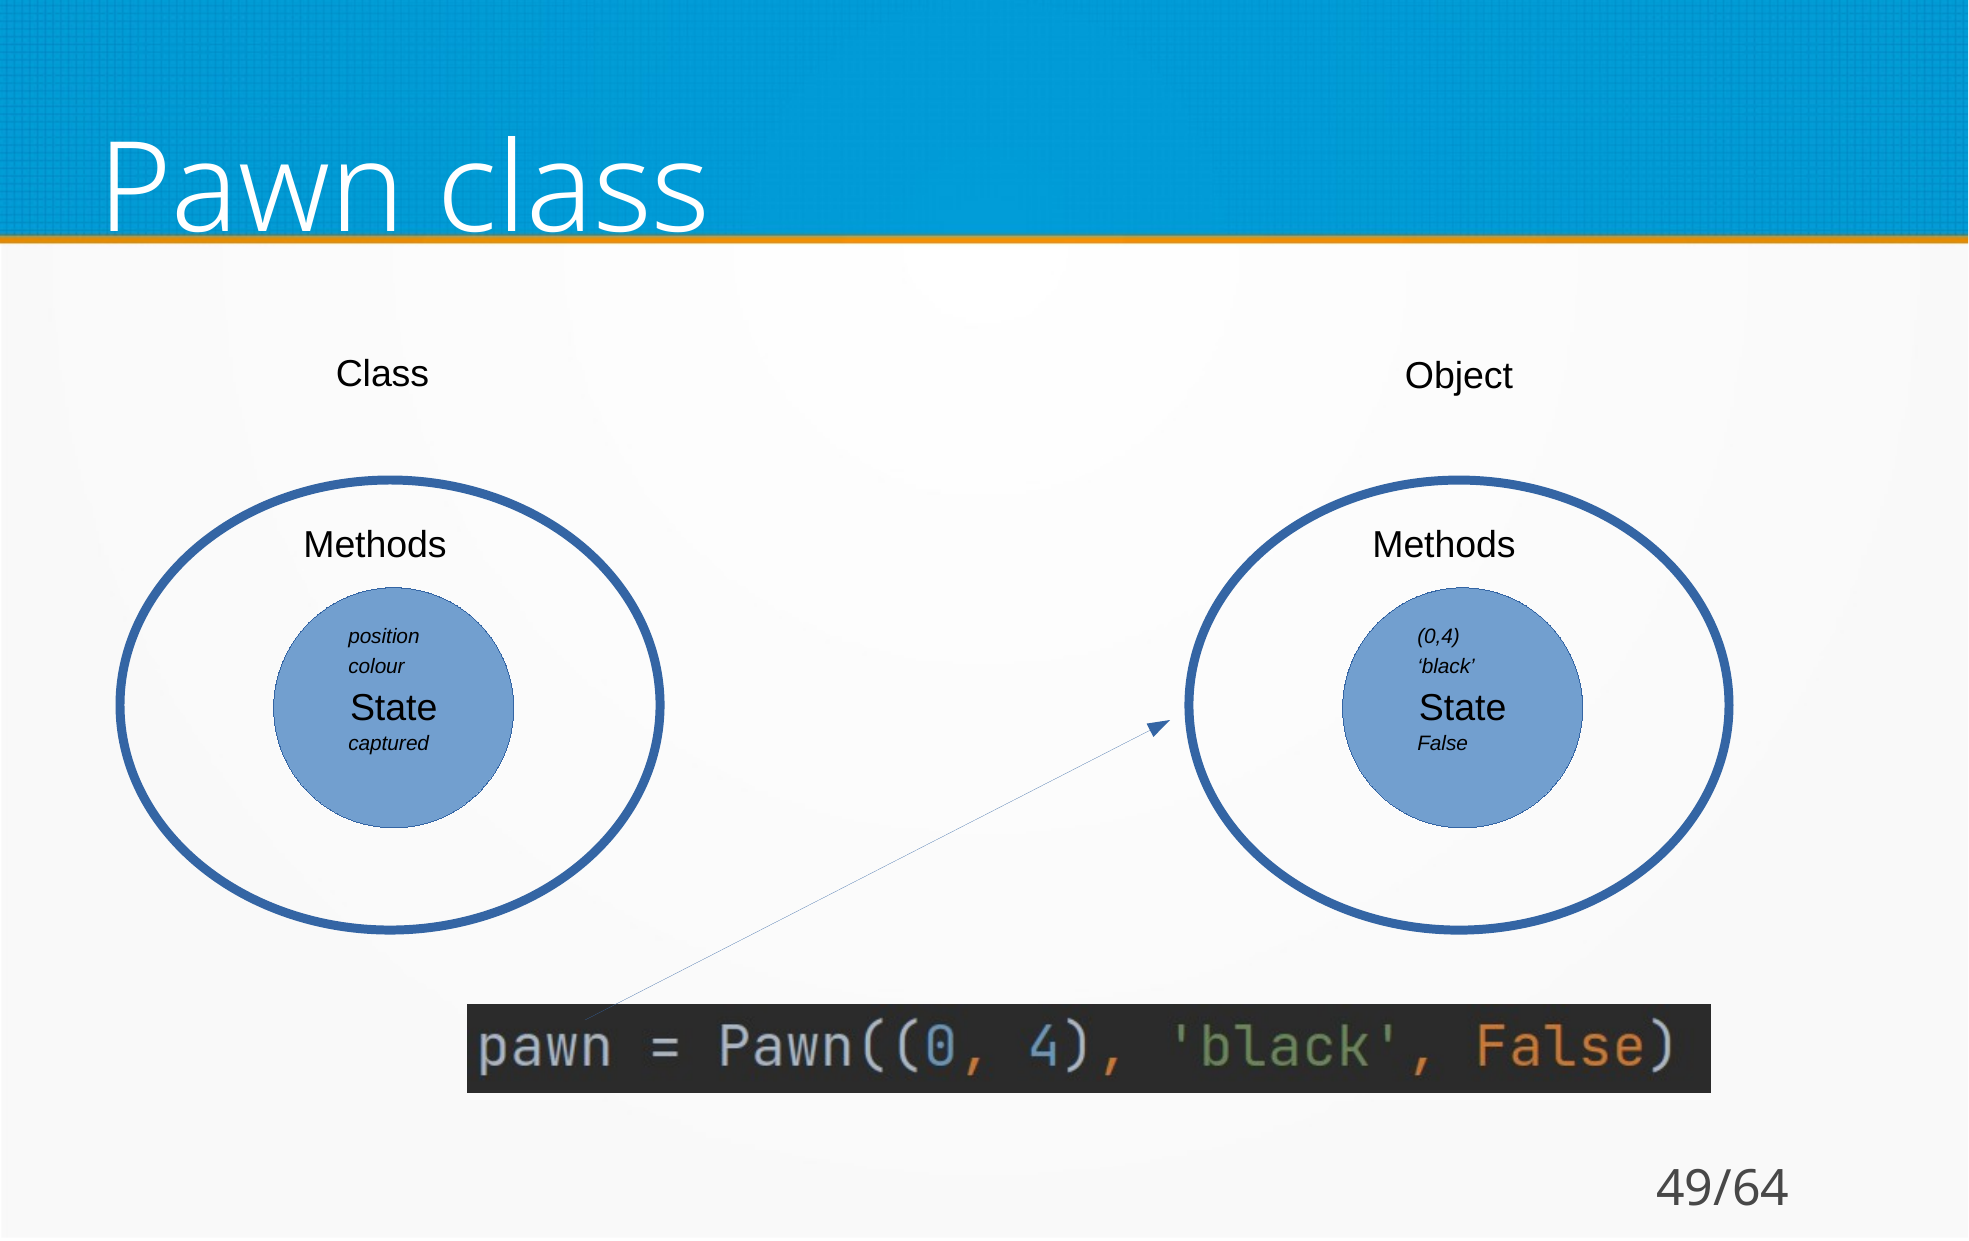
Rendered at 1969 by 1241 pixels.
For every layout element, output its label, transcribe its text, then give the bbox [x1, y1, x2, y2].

title Pawn class [98, 49, 1870, 257]
text_box False [1402, 724, 1523, 786]
text_box State [273, 587, 514, 828]
text_box Class [180, 345, 586, 402]
text_box Methods [1357, 515, 1643, 573]
text_box position [333, 617, 454, 647]
text_box Object [1181, 347, 1737, 404]
text_box State [1342, 587, 1583, 828]
text_box captured [333, 724, 454, 786]
text_box (0,4) [1402, 617, 1523, 647]
text_box Methods [288, 515, 574, 573]
text_box ‘black’ [1402, 647, 1523, 709]
picture [0, 233, 1969, 1241]
text_box colour [333, 647, 454, 709]
